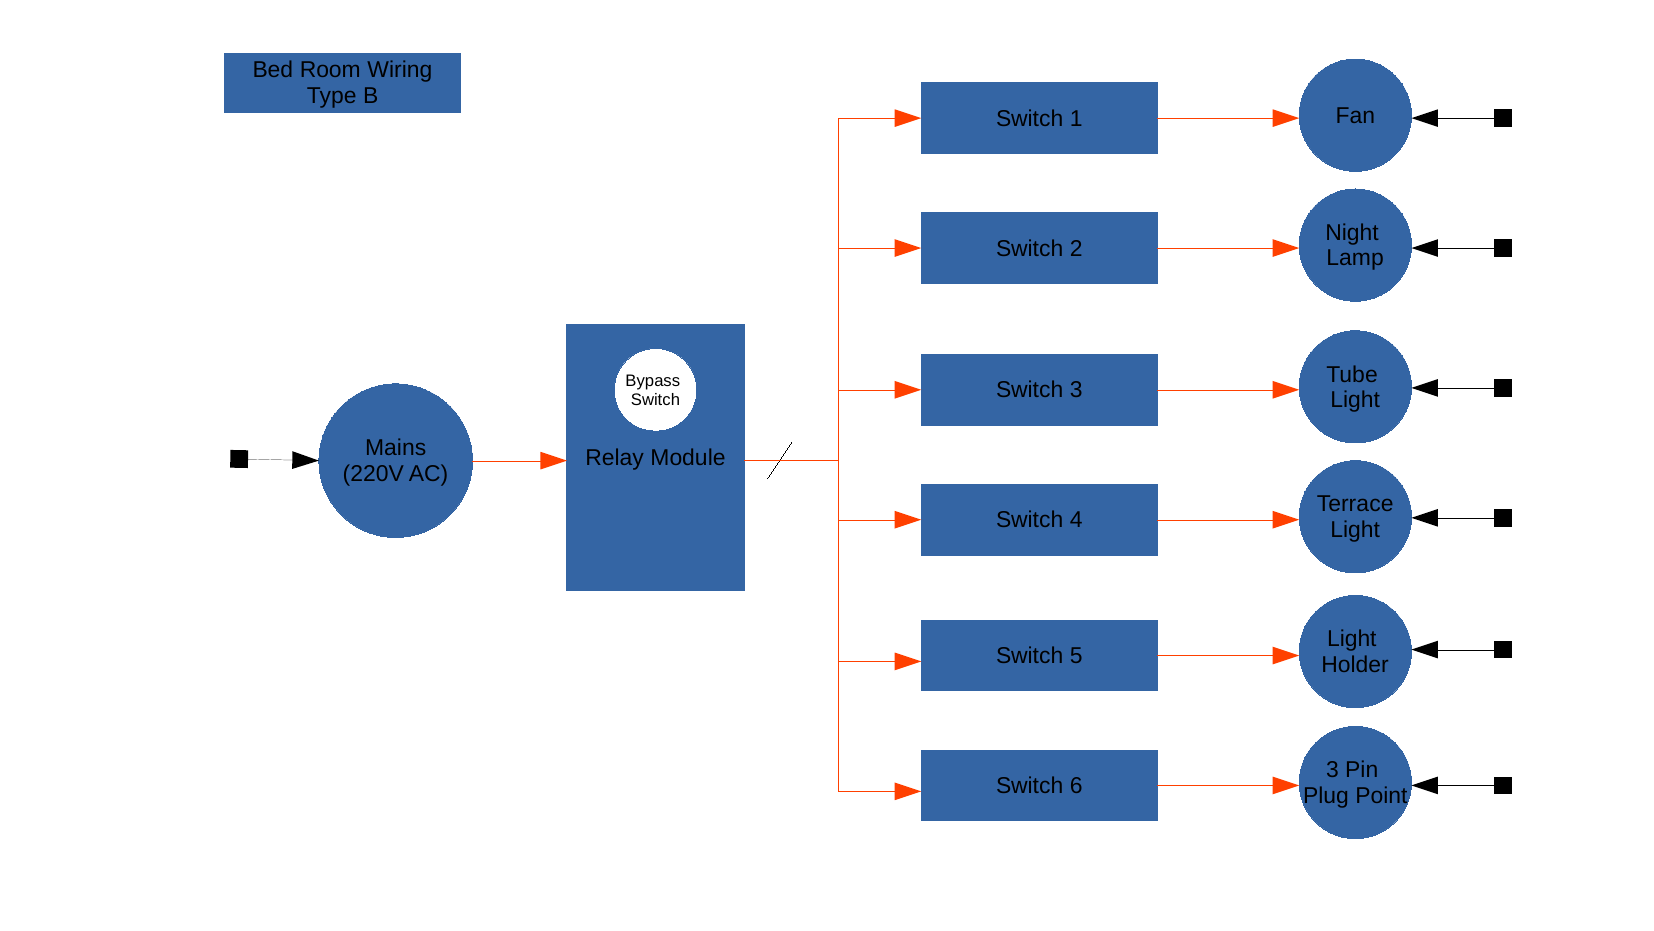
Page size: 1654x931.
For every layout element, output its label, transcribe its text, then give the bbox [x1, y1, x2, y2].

text_box Mains (220V AC) [318, 383, 473, 538]
text_box Light Holder [1299, 595, 1412, 708]
text_box Bypass Switch [614, 348, 697, 432]
text_box Switch 1 [921, 82, 1158, 154]
text_box Switch 6 [921, 750, 1158, 821]
text_box Terrace Light [1299, 460, 1412, 573]
text_box 3 Pin Plug Point [1299, 726, 1412, 839]
text_box Switch 5 [921, 620, 1158, 691]
text_box Night Lamp [1299, 188, 1412, 302]
text_box Relay Module [566, 324, 745, 591]
text_box Switch 2 [921, 212, 1158, 284]
text_box Switch 4 [921, 484, 1158, 556]
text_box Tube Light [1299, 330, 1412, 443]
text_box Fan [1299, 59, 1412, 172]
text_box Switch 3 [921, 354, 1158, 426]
text_box Bed Room Wiring Type B [224, 53, 461, 113]
